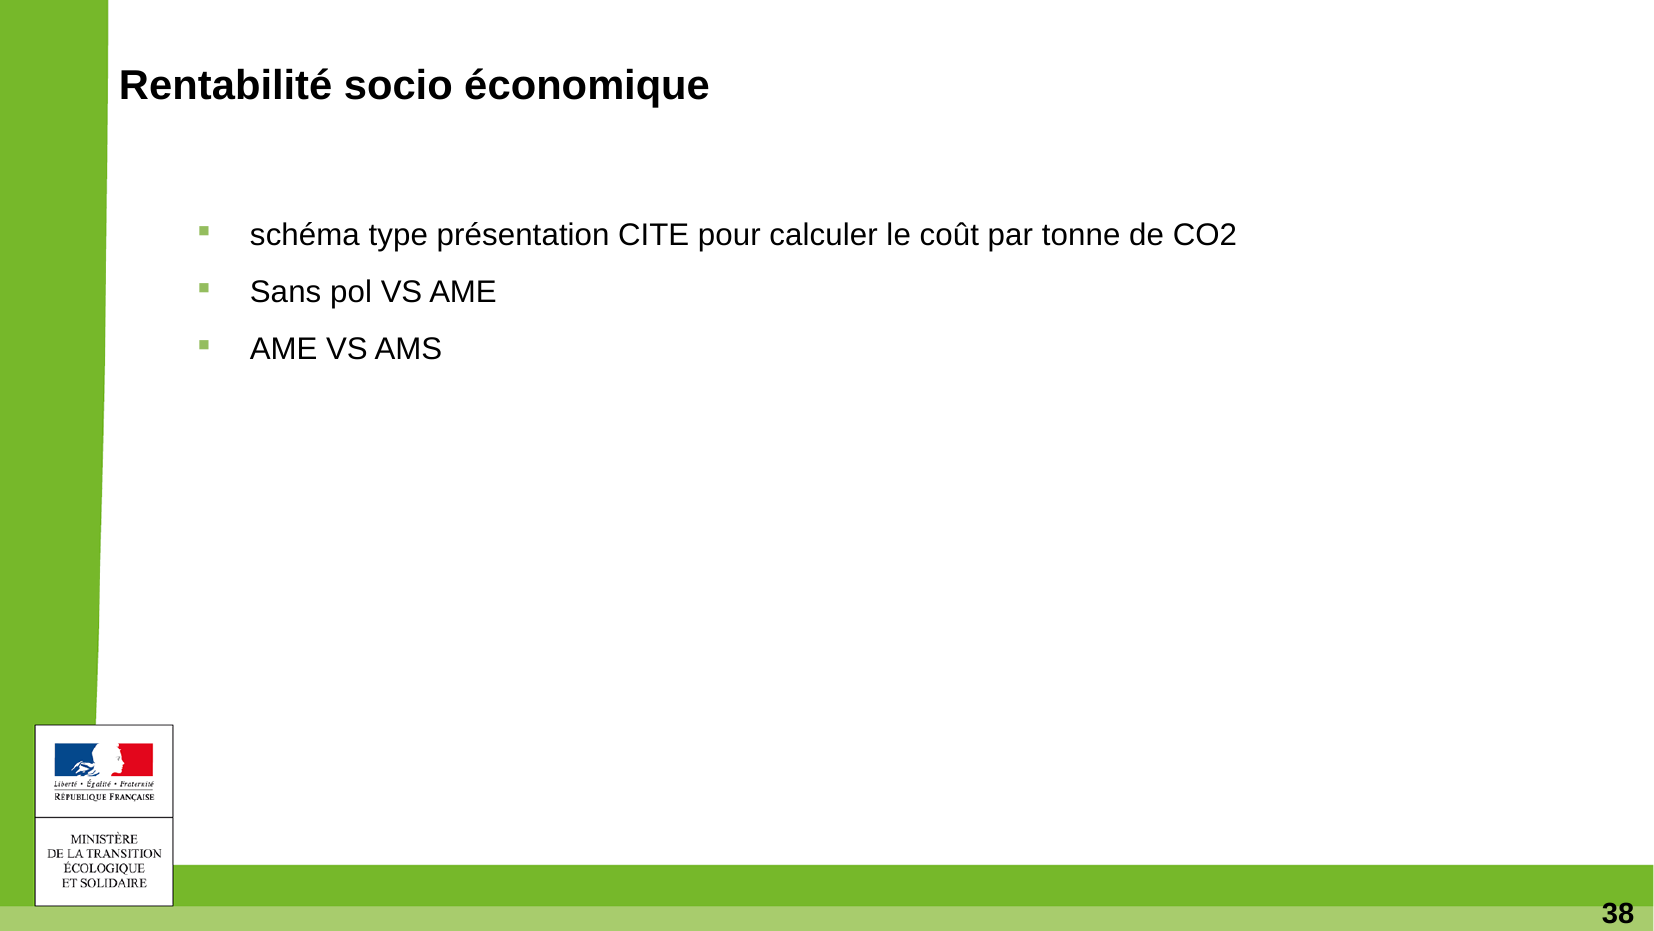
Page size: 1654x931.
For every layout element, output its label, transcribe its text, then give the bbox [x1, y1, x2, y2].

title Rentabilité socio économique [118, 25, 1608, 145]
picture [0, 0, 1654, 931]
list schéma type présentation CITE pour calculer le coût par tonne de CO2 Sans pol VS AME AME VS AMS [179, 217, 1509, 758]
